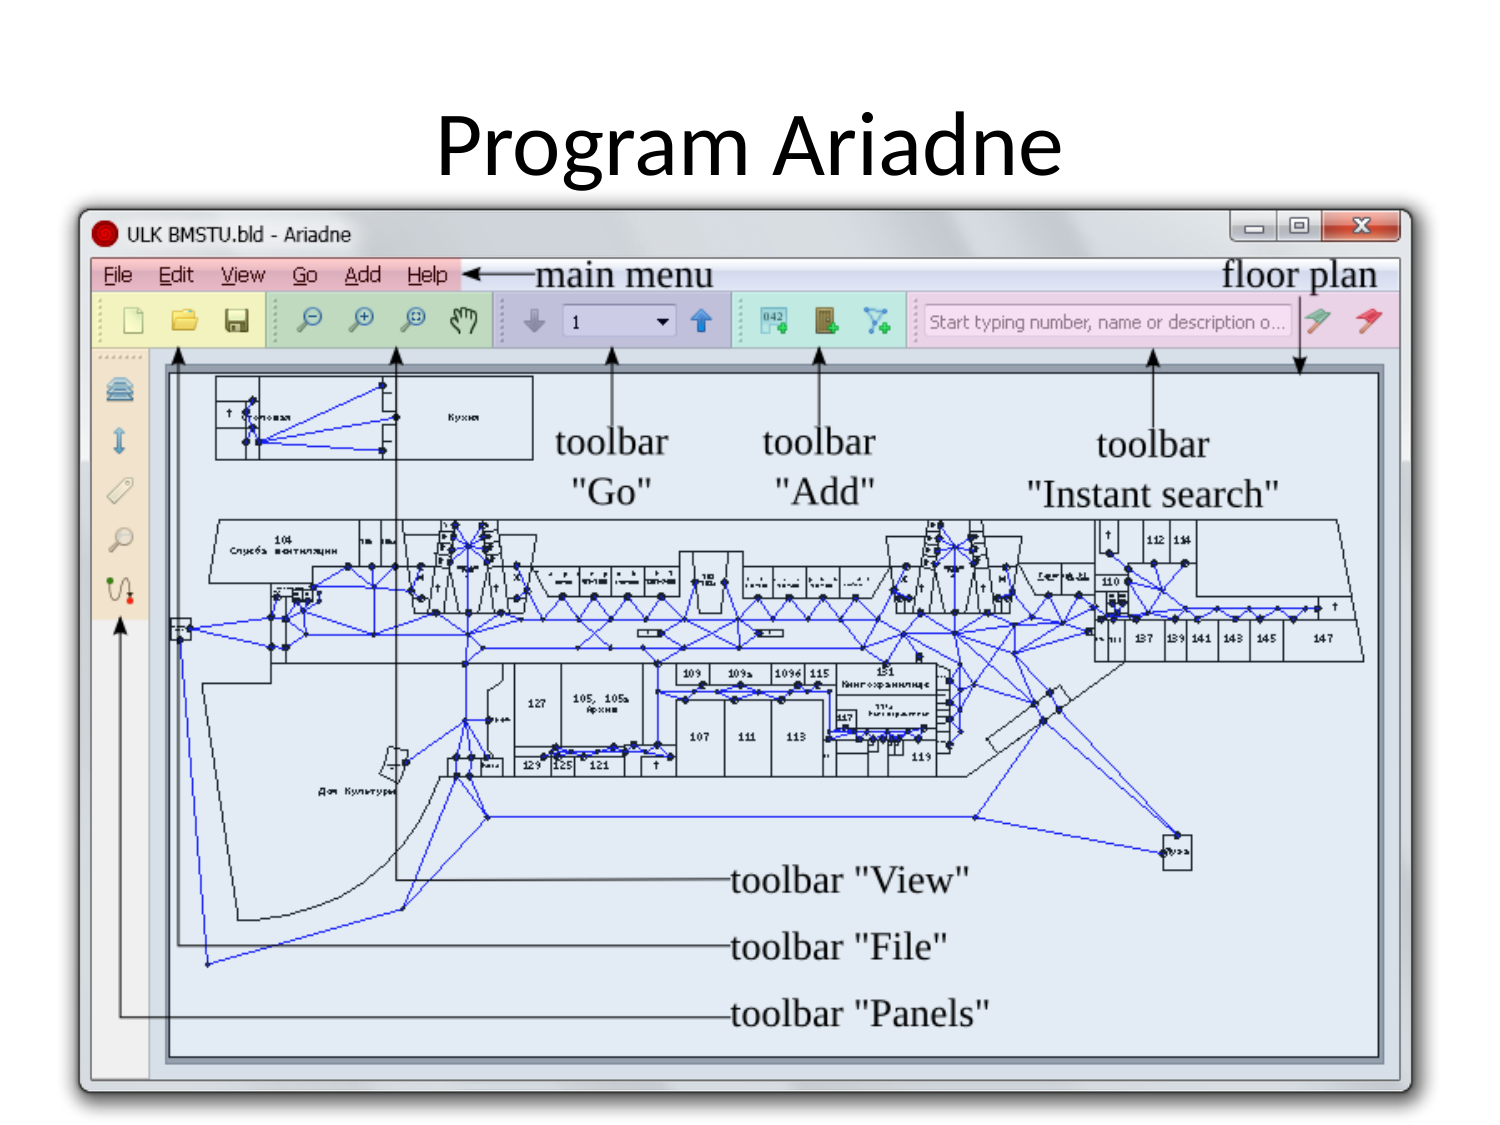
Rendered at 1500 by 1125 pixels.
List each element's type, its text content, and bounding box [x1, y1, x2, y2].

title Program Ariadne [75, 45, 1425, 233]
picture [57, 189, 1443, 1125]
